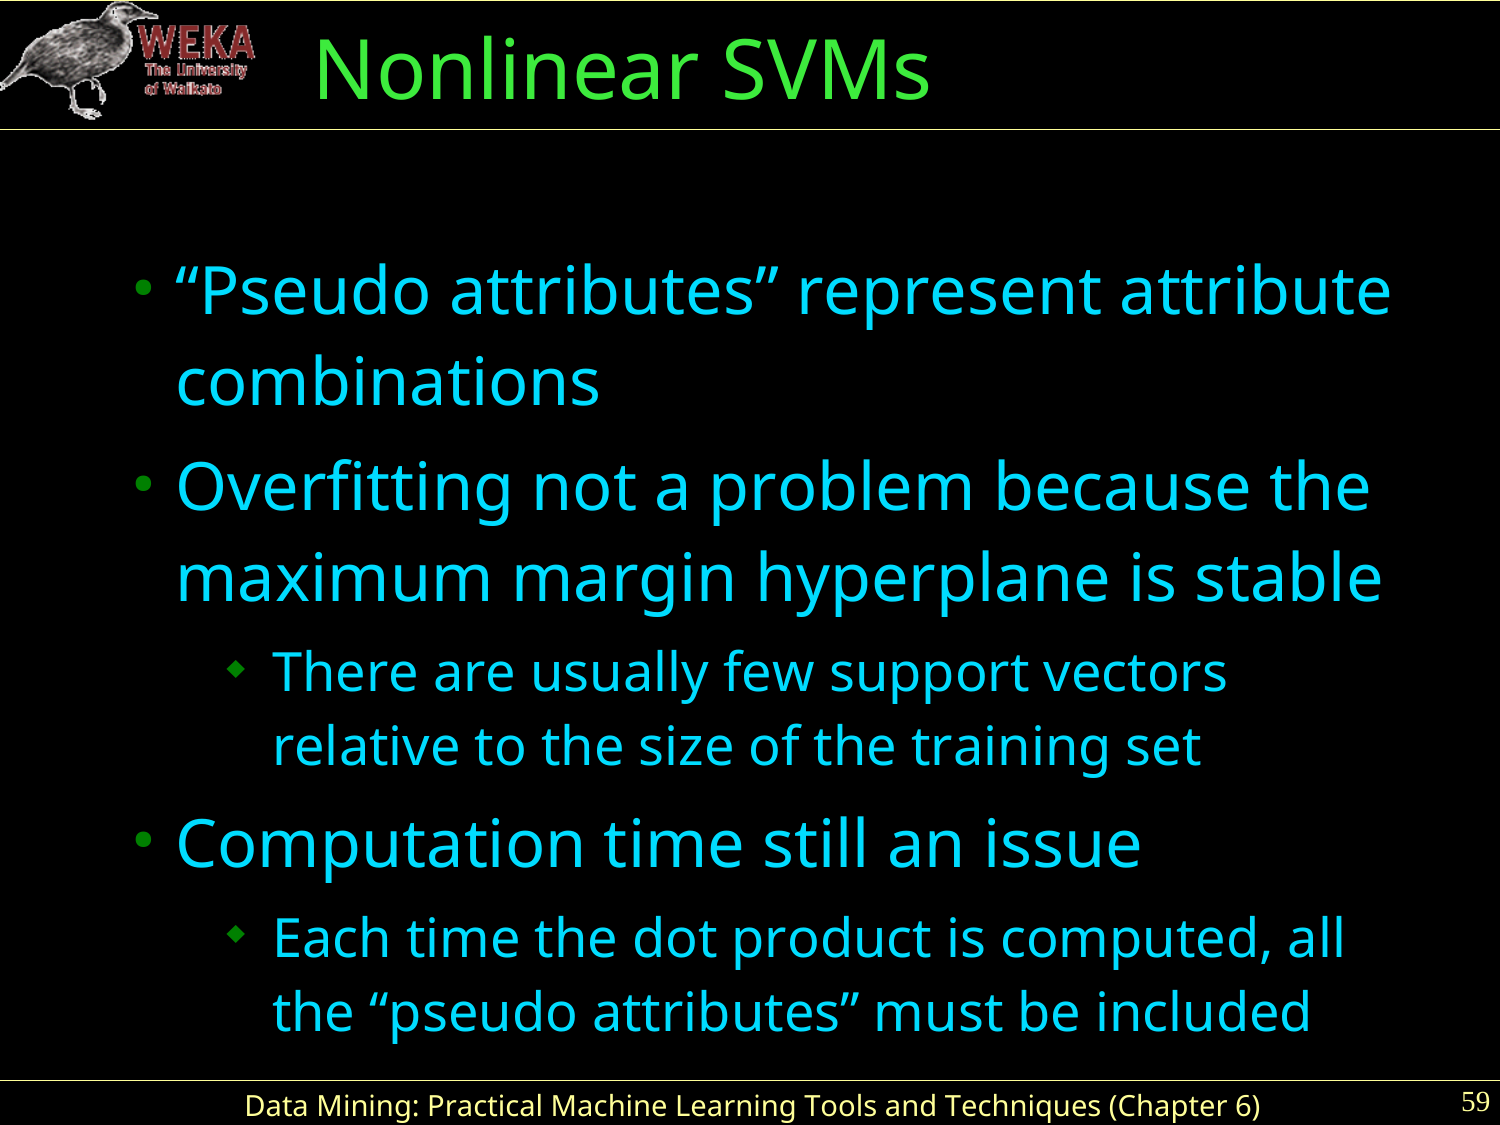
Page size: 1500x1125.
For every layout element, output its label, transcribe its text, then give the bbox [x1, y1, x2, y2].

list “Pseudo attributes” represent attribute combinations Overfitting not a problem because the maximum margin hyperplane is stable There are usually few support vectors relative to the size of the training set Computation time still an issue Each time the dot product is computed, all the “pseudo attributes” must be included [118, 236, 1447, 920]
picture [0, 1, 266, 129]
title Nonlinear SVMs [297, 0, 1500, 148]
